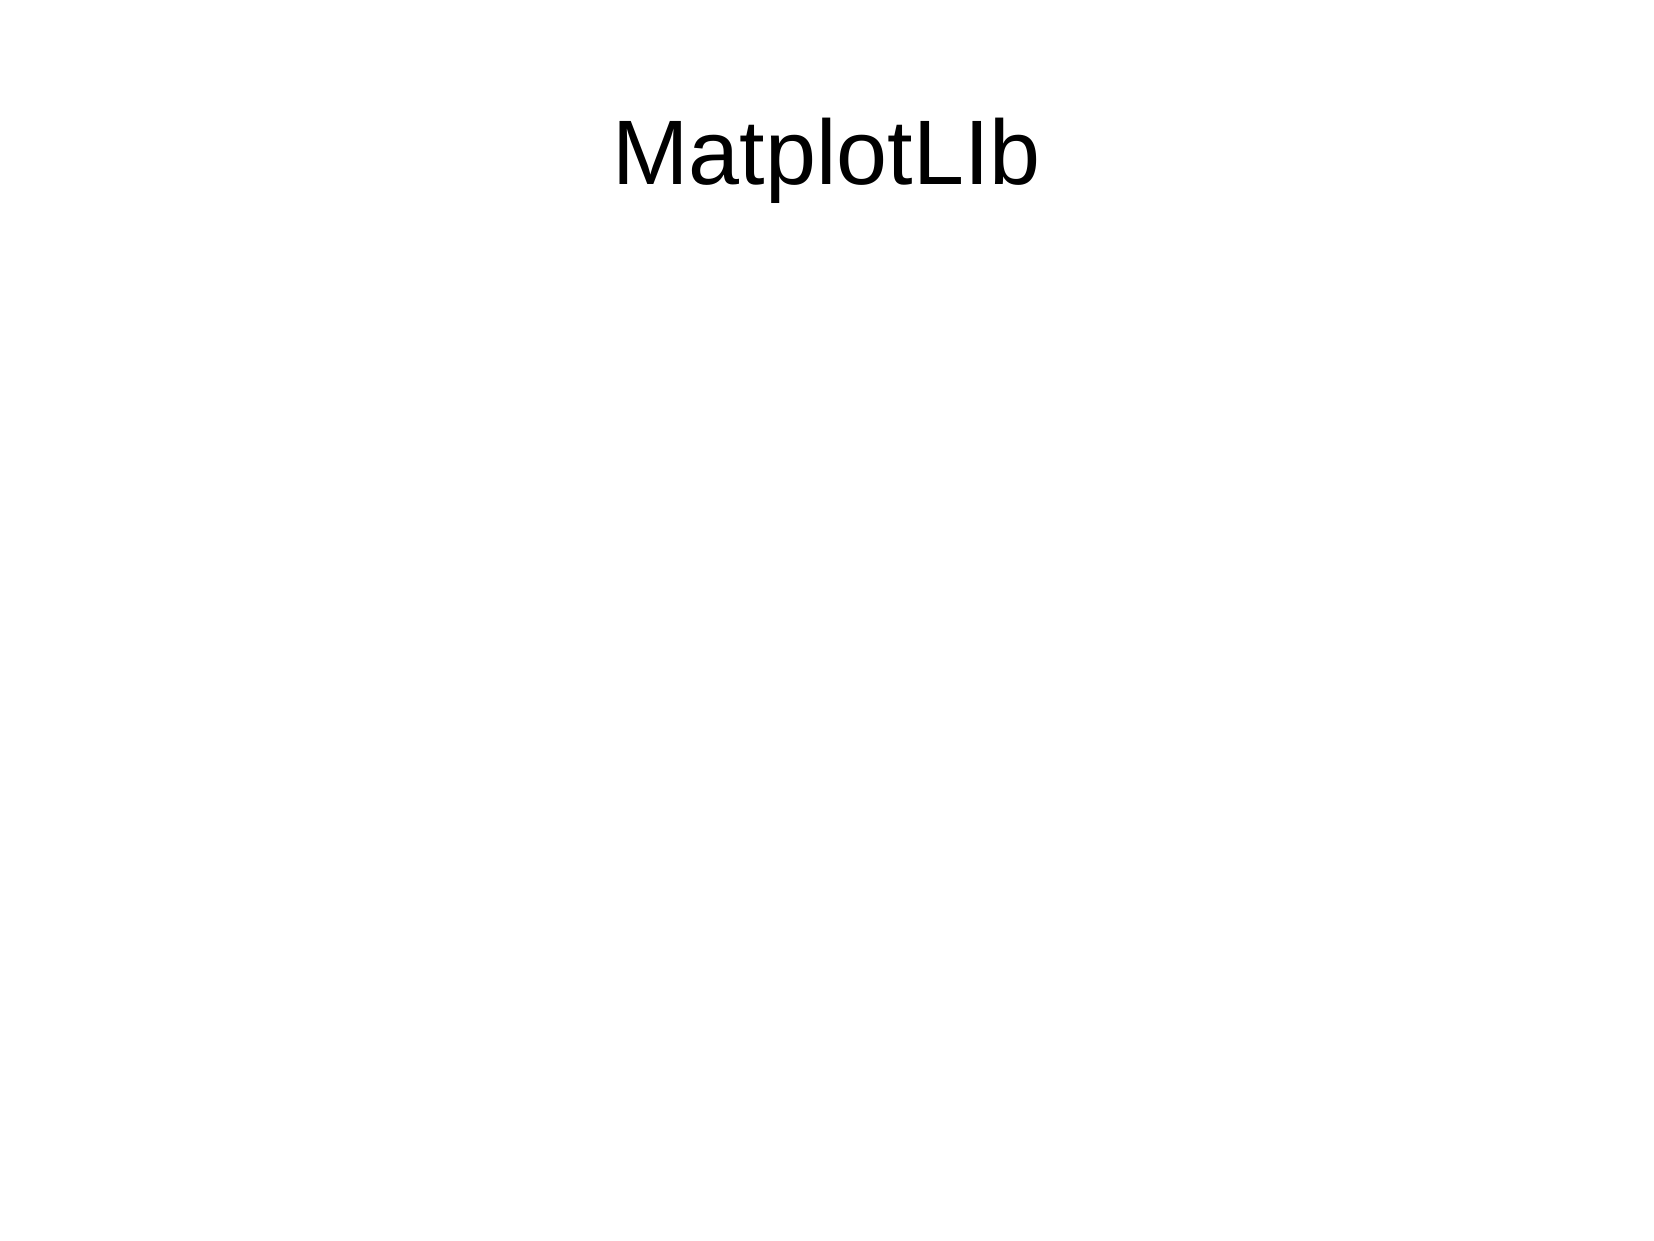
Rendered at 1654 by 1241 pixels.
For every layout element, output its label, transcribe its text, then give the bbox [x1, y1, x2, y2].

title MatplotLIb [82, 49, 1571, 257]
